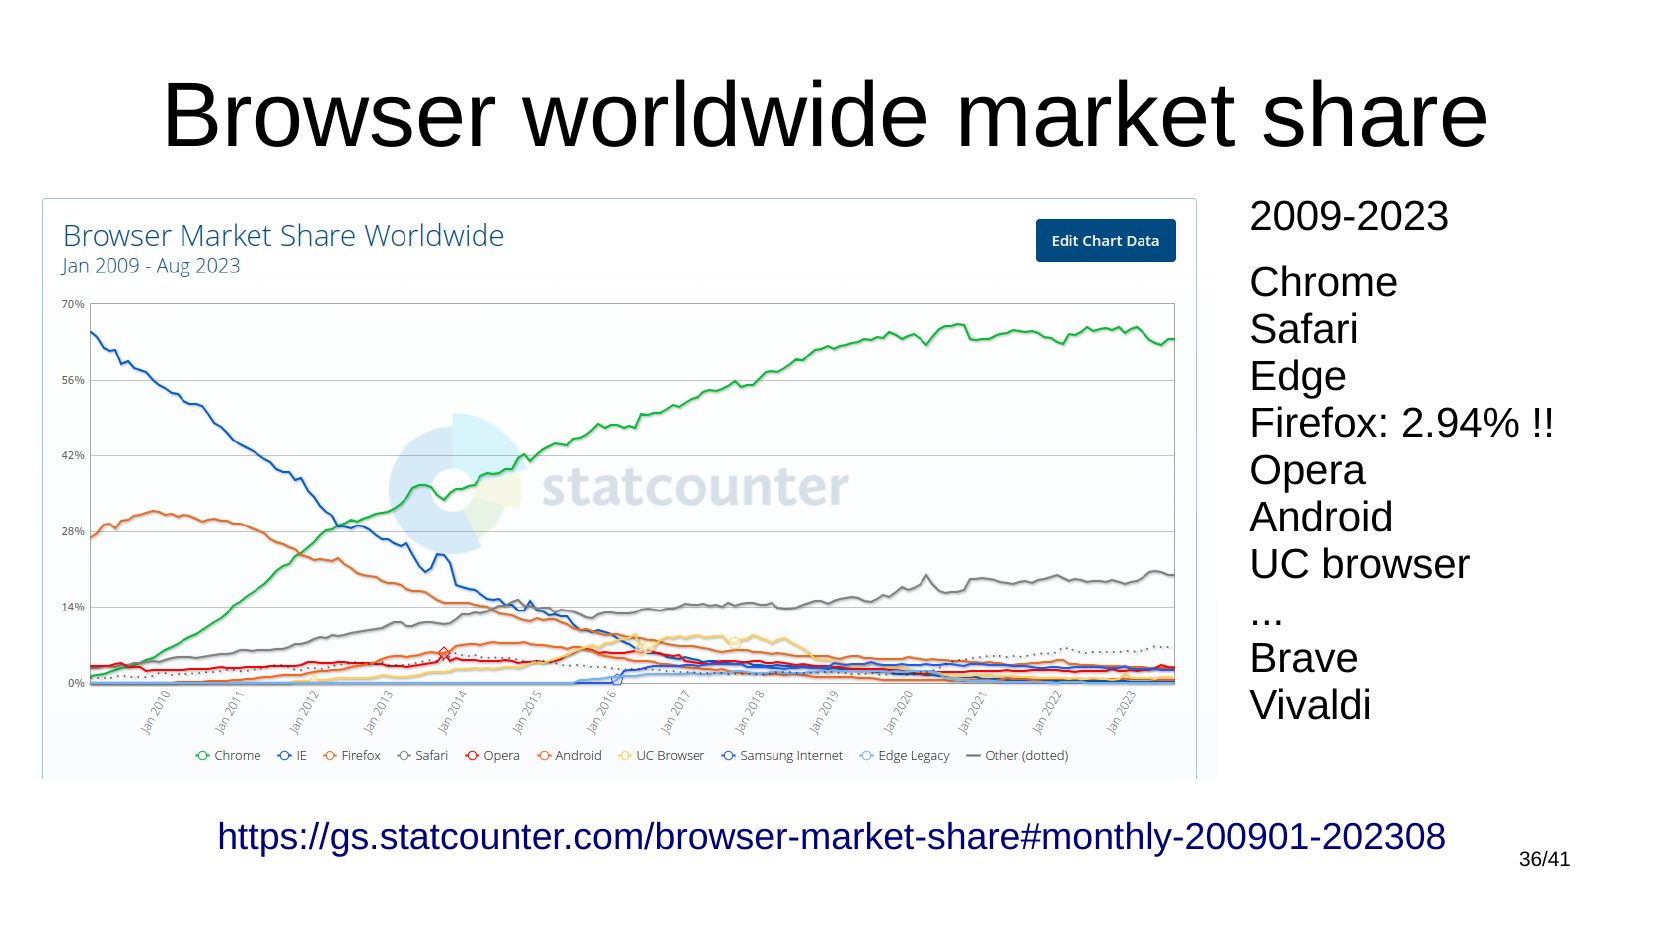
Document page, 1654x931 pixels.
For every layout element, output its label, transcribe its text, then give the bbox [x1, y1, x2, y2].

title Browser worldwide market share [82, 37, 1571, 192]
picture [35, 188, 1217, 779]
text_box https://gs.statcounter.com/browser-market-share#monthly-200901-202308 [202, 808, 1462, 908]
list 2009-2023 Chrome Safari Edge Firefox: 2.94% !! Opera Android UC browser ... Brave Vivaldi [1217, 192, 1642, 733]
